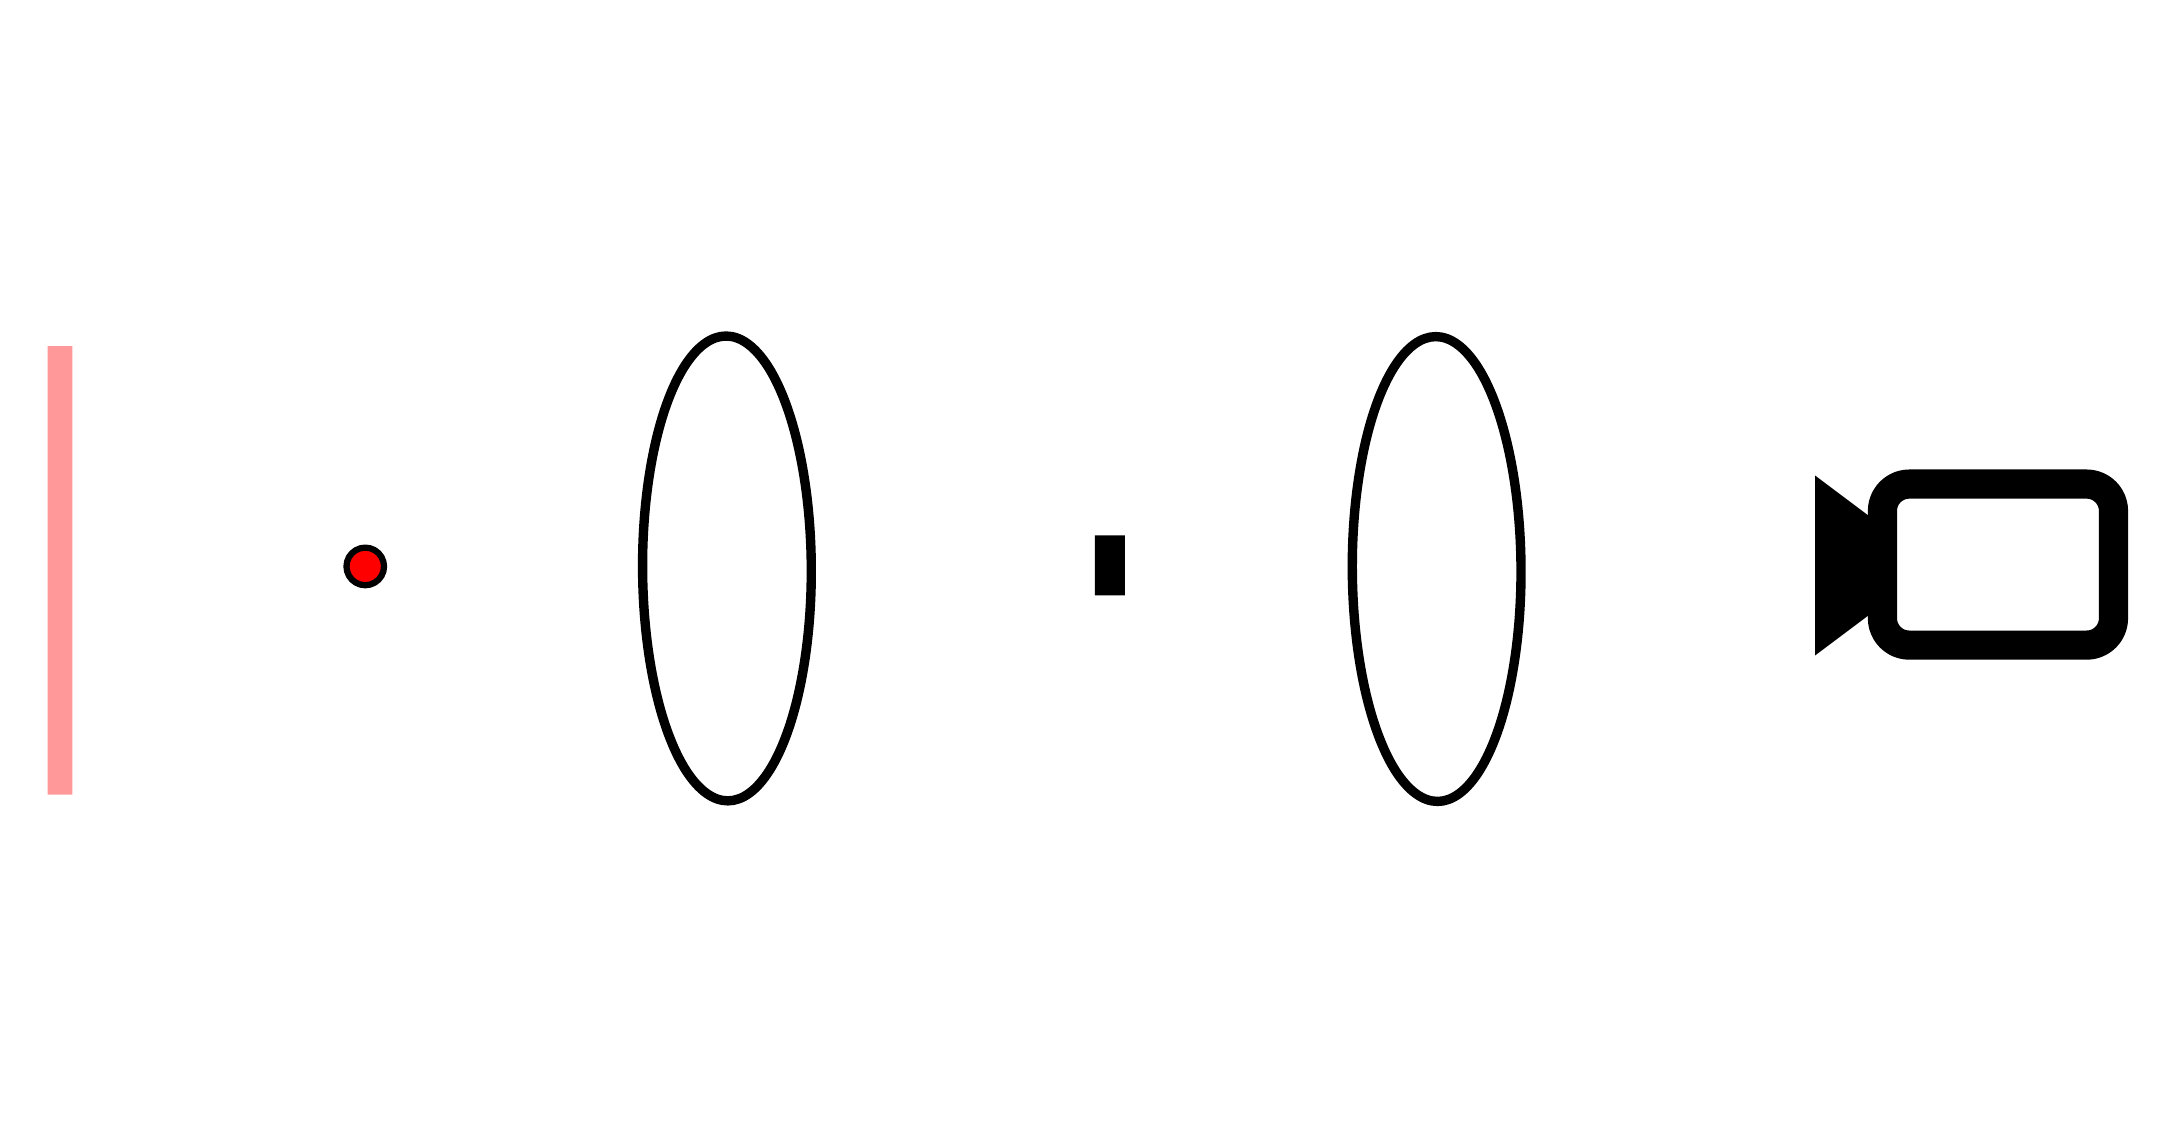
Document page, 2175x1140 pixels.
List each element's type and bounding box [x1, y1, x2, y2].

text_box [1882, 484, 2114, 646]
text_box [1815, 475, 1876, 656]
text_box [346, 547, 385, 586]
text_box [1094, 535, 1125, 596]
text_box [642, 336, 812, 801]
text_box [1352, 336, 1522, 802]
